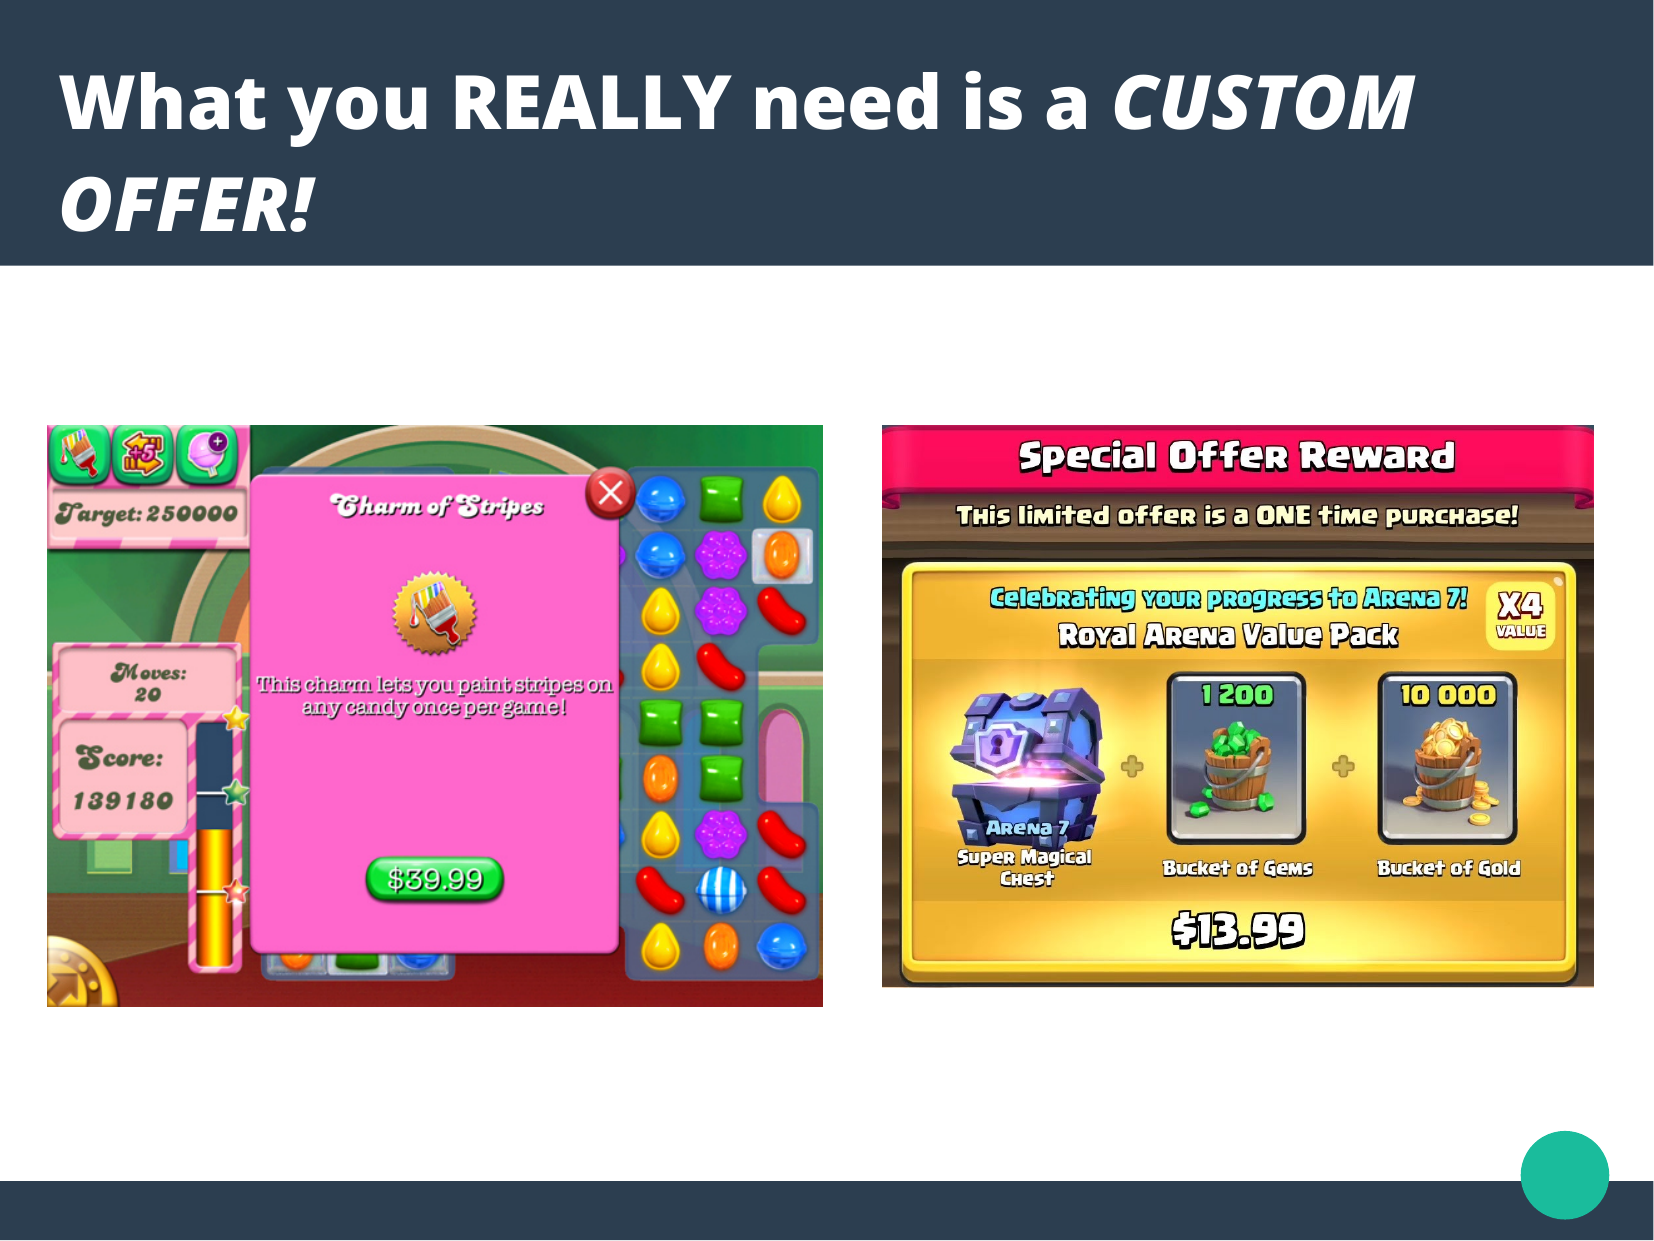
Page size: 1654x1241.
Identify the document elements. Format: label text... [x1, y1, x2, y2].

picture [882, 425, 1594, 988]
title What you REALLY need is a CUSTOM OFFER! [59, 49, 1595, 207]
picture [47, 425, 823, 1007]
